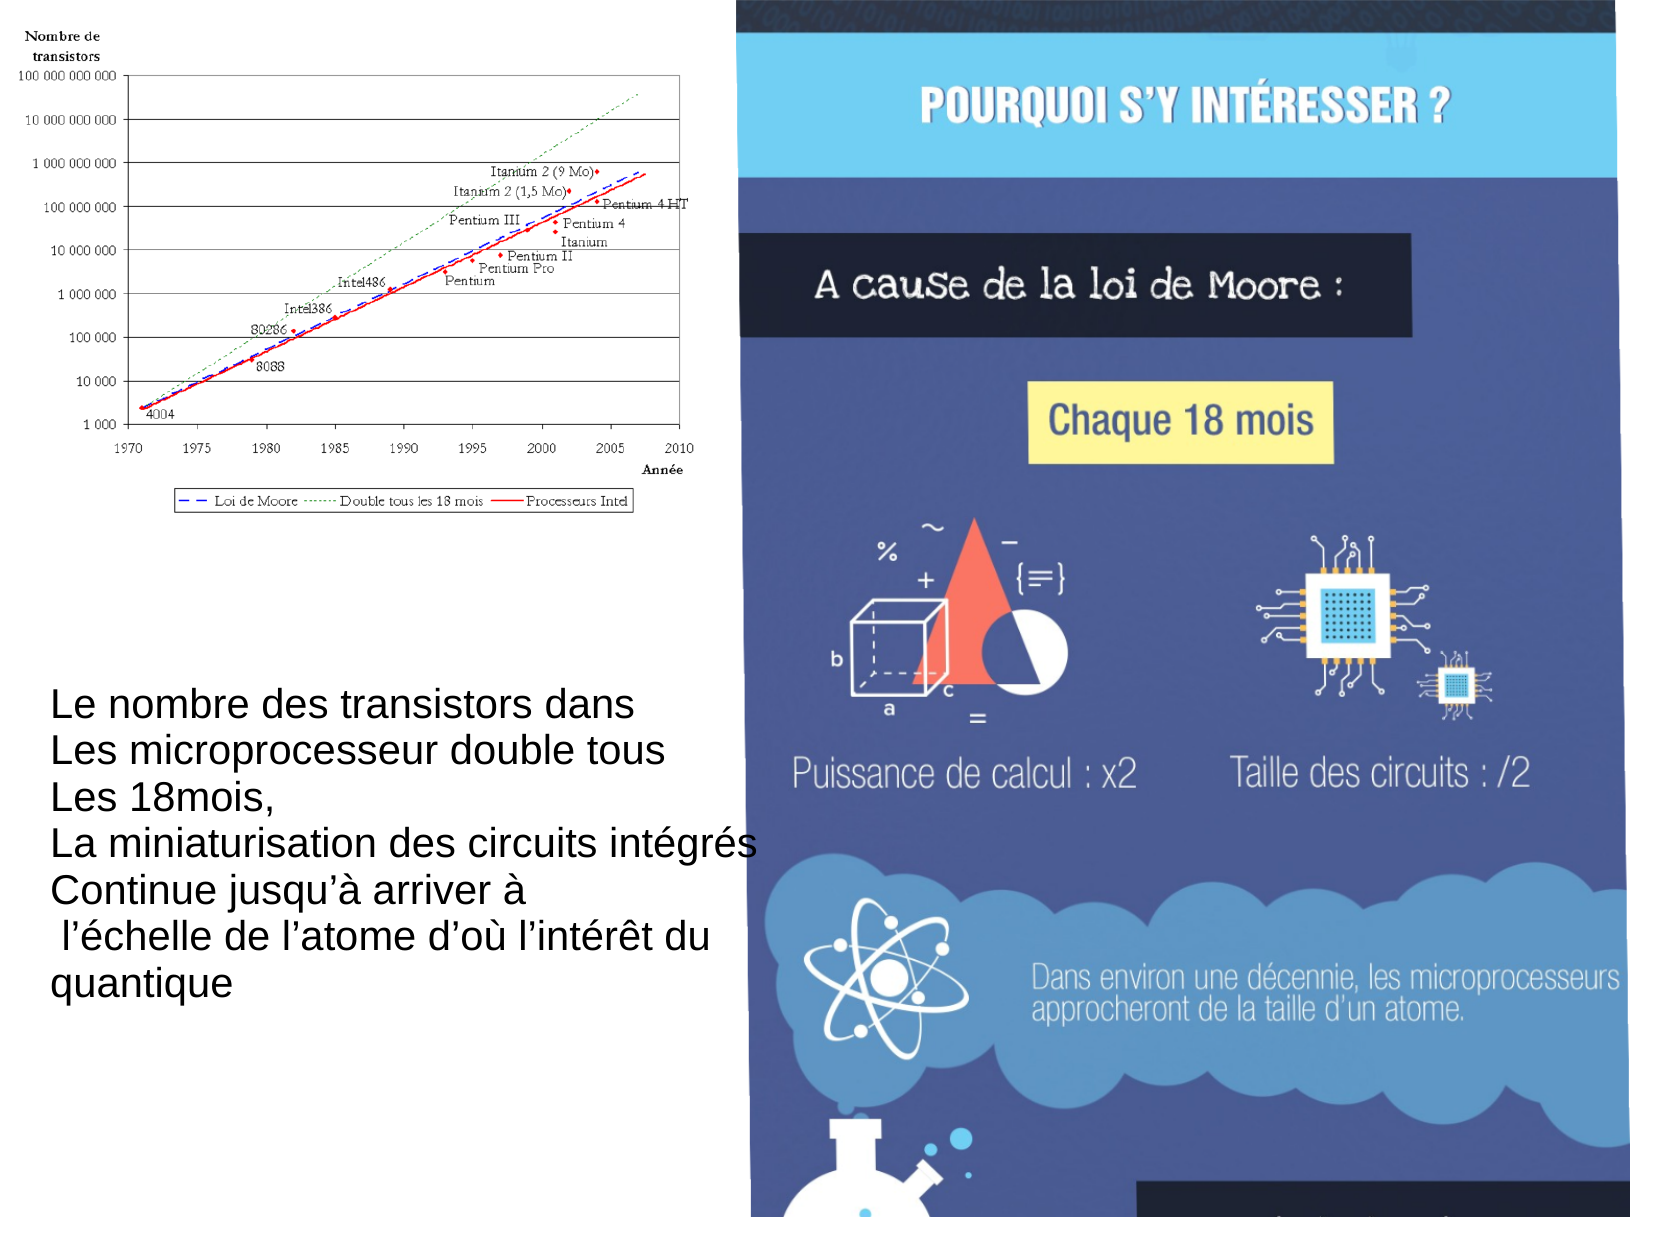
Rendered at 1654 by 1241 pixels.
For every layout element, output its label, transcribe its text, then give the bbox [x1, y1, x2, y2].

text_box Le nombre des transistors dans Les microprocesseur double tous Les 18mois, La miniaturisation des circuits intégrés Continue jusqu’à arriver à l’échelle de l’atome d’où l’intérêt du quantique [35, 673, 774, 1014]
picture [735, 0, 1630, 1217]
picture [11, 17, 730, 517]
